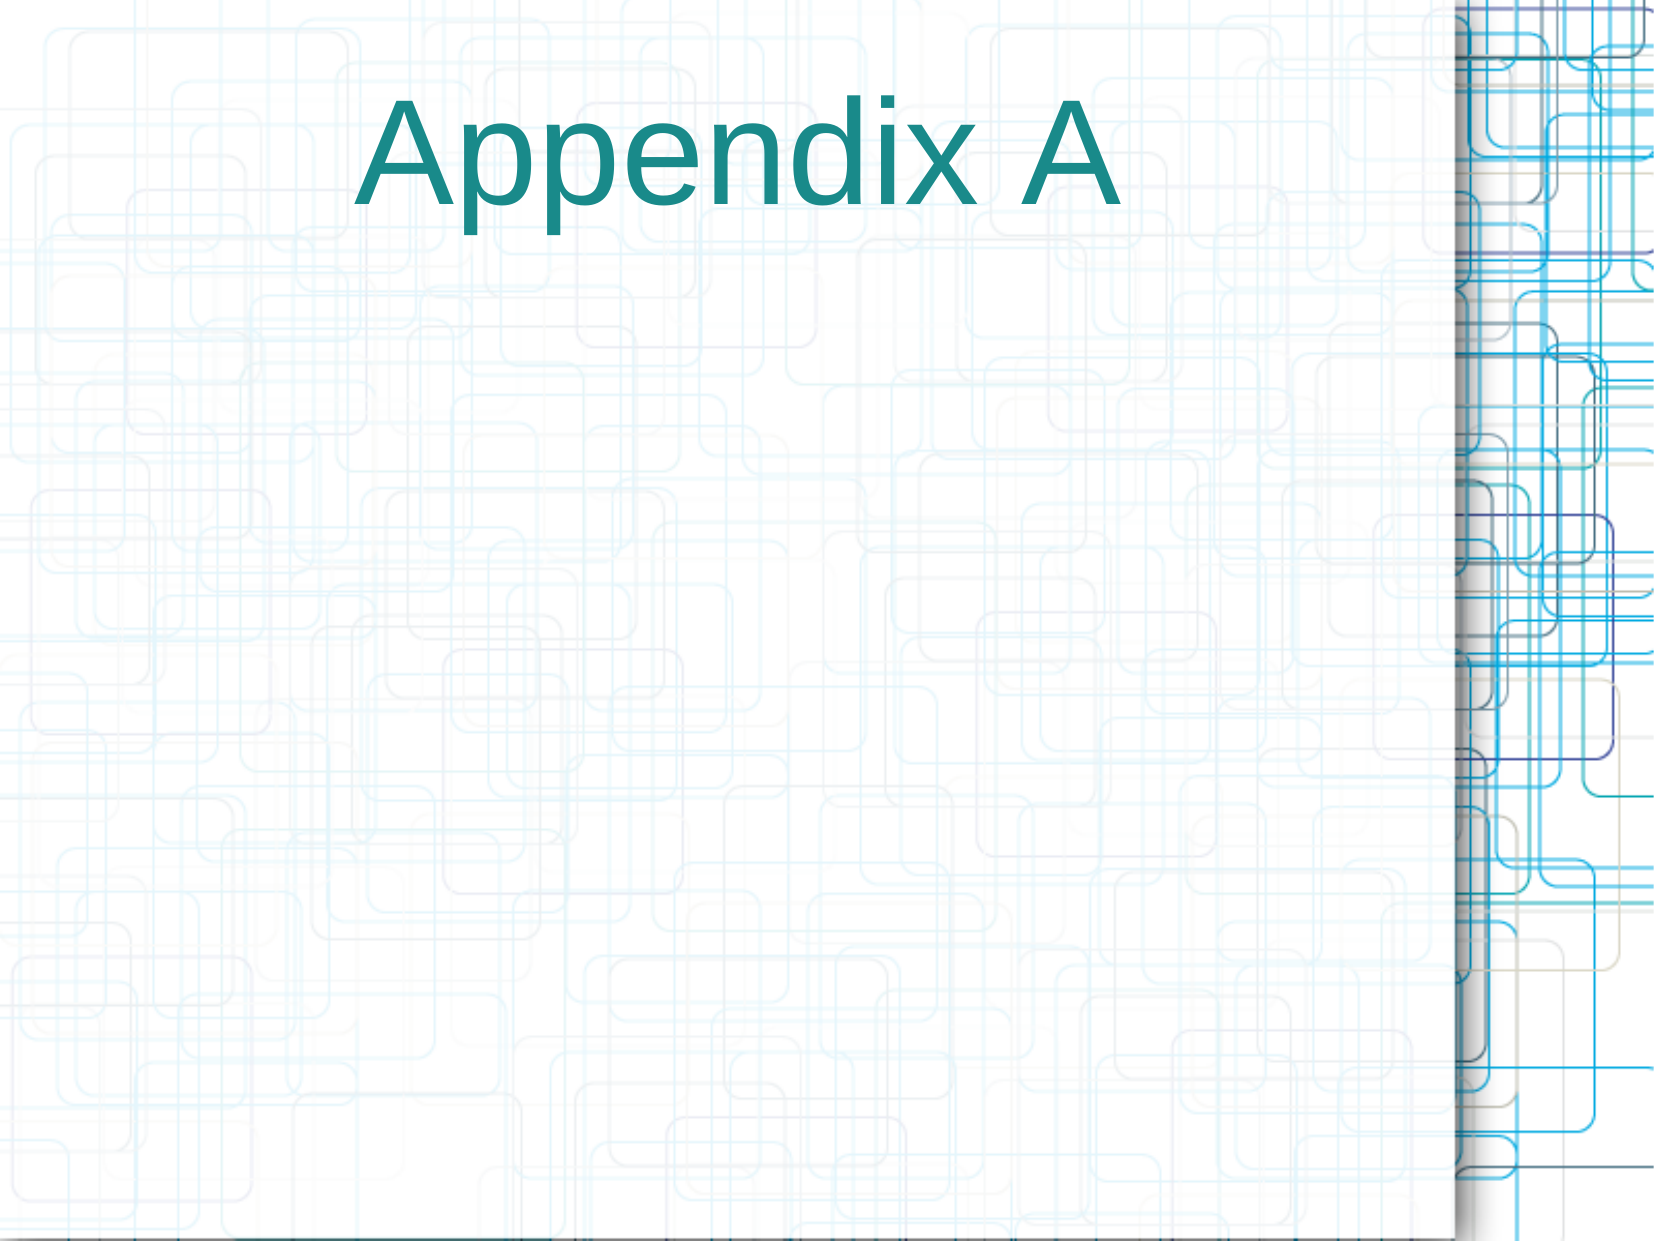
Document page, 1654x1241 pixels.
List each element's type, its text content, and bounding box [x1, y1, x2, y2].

picture [0, 0, 1654, 1241]
title Appendix A [59, 49, 1418, 257]
